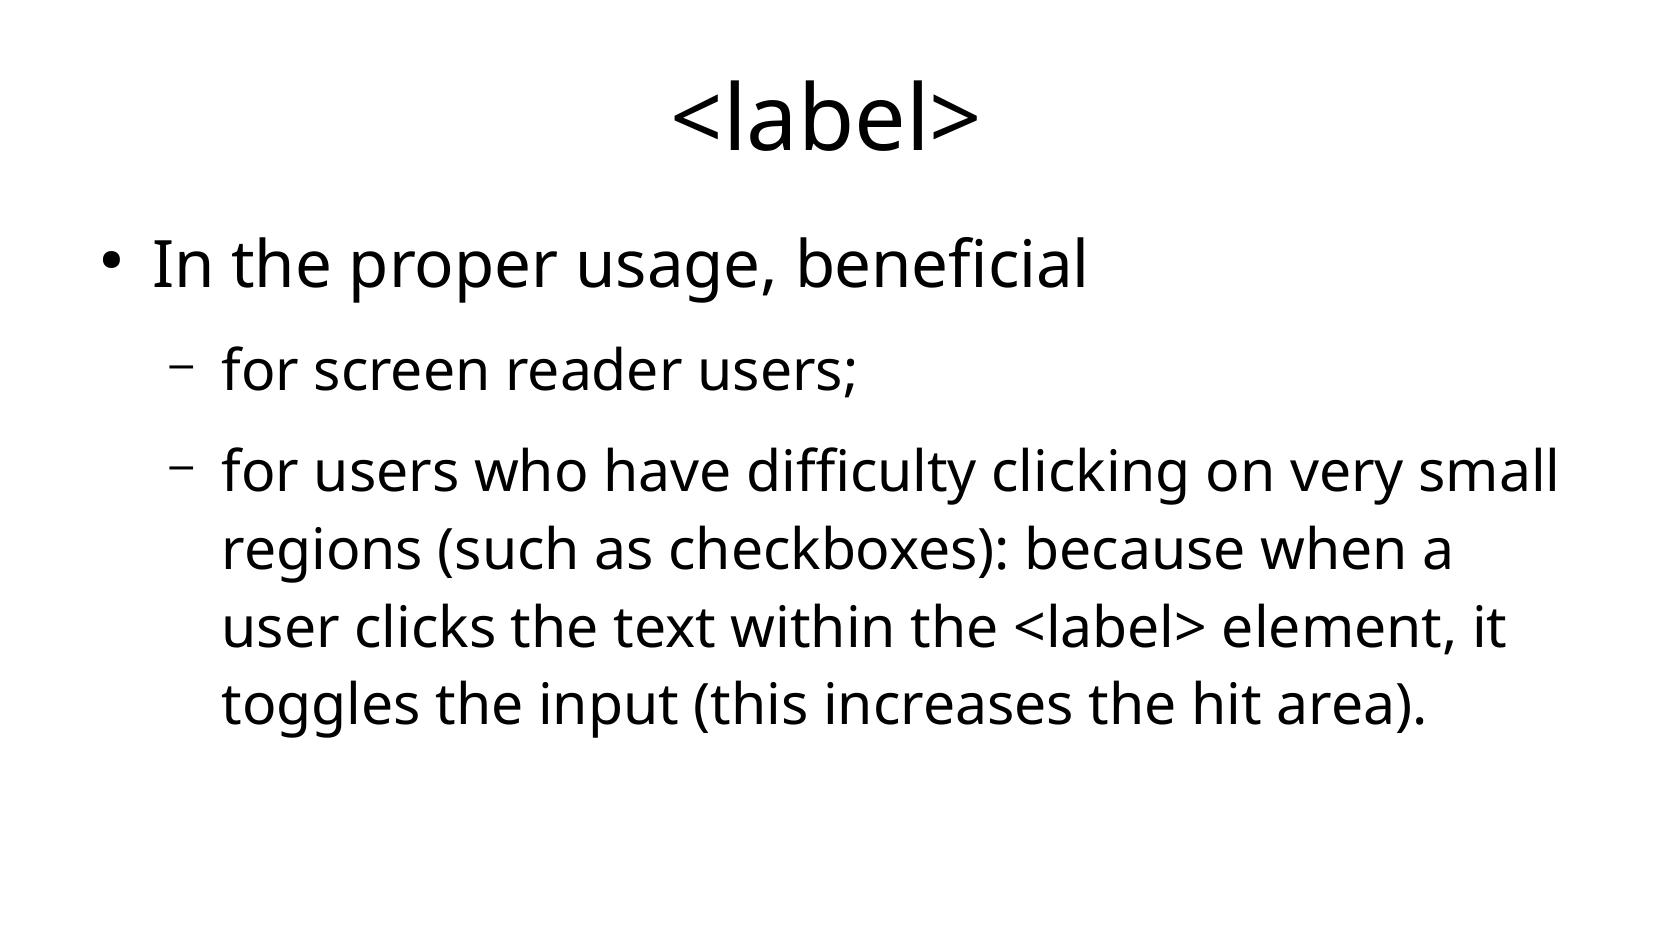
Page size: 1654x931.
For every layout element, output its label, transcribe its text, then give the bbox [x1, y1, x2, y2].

list In the proper usage, beneficial for screen reader users; for users who have difficulty clicking on very small regions (such as checkboxes): because when a user clicks the text within the <label> element, it toggles the input (this increases the hit area). [82, 217, 1571, 758]
title <label> [82, 37, 1571, 193]
